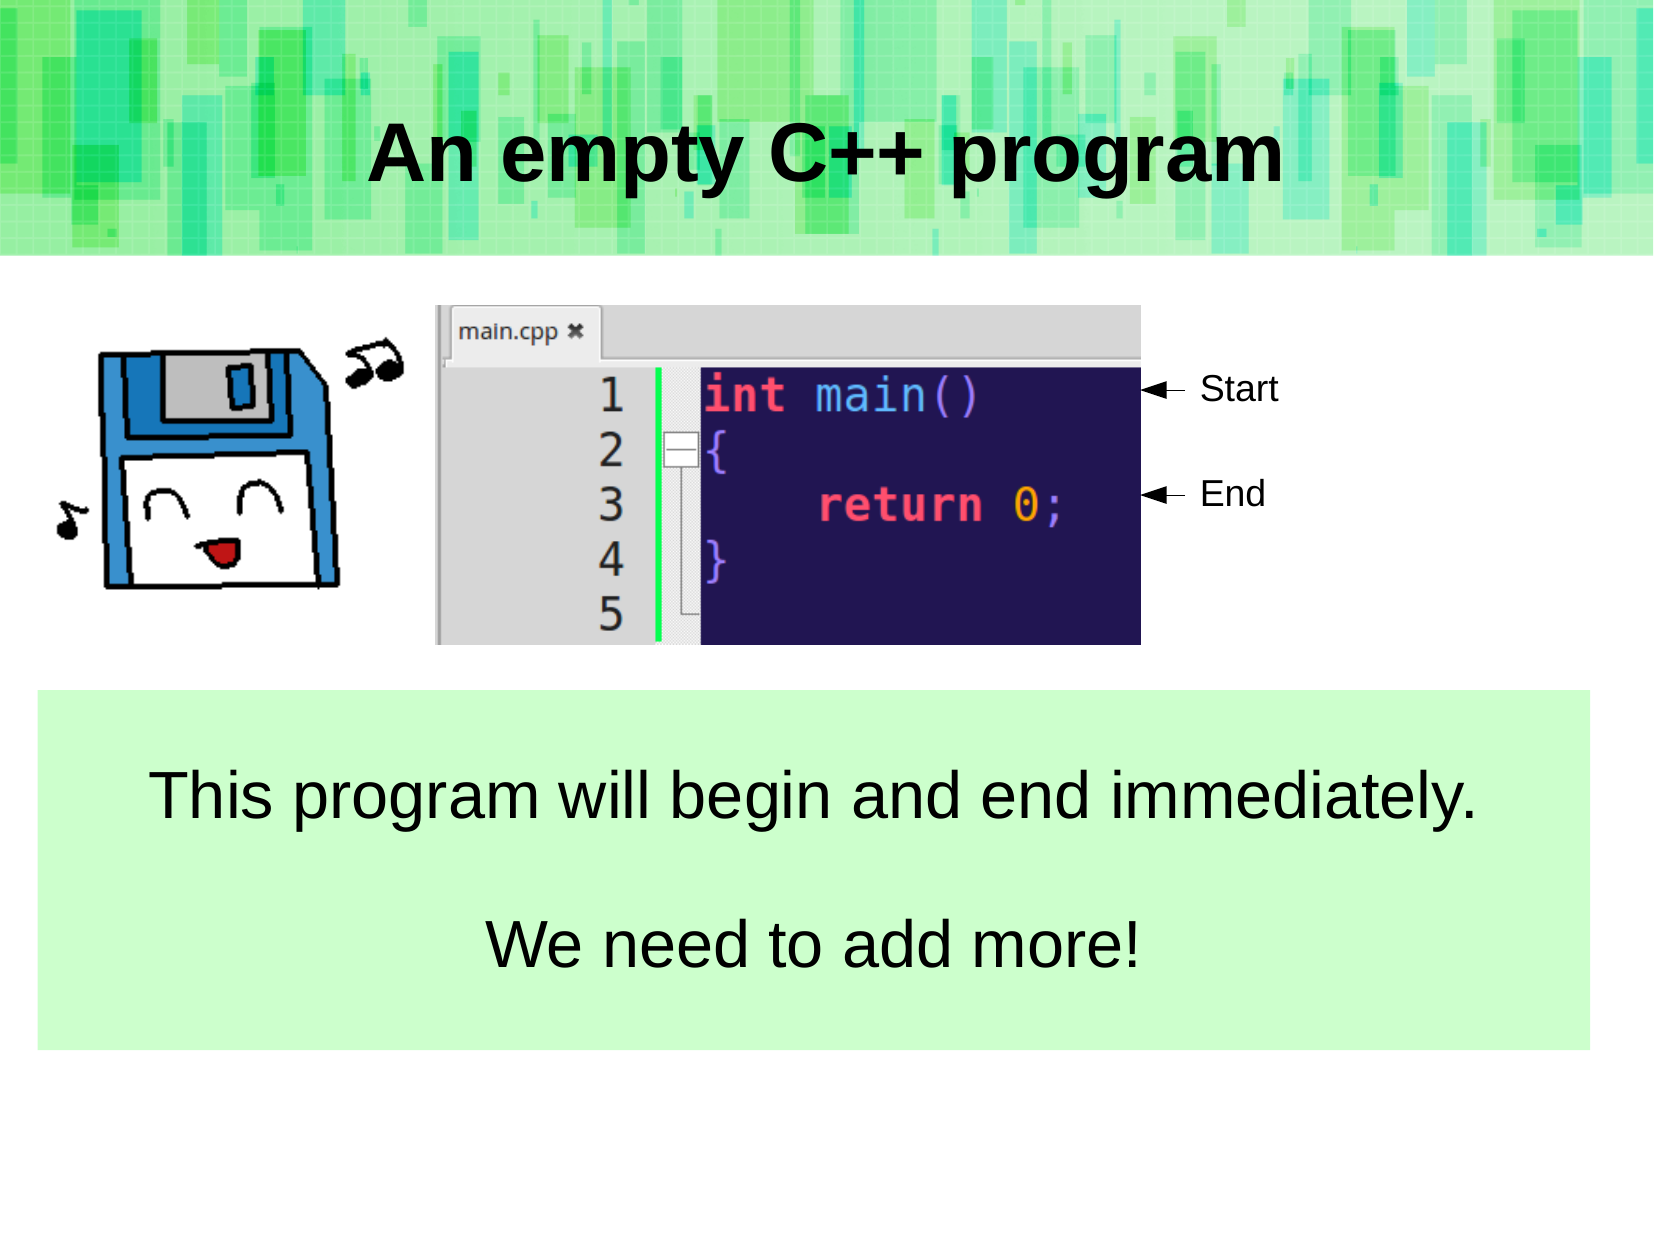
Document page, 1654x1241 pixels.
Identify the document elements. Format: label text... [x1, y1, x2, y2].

text_box This program will begin and end immediately. We need to add more! [37, 690, 1591, 1051]
picture [0, 0, 1654, 1241]
text_box Start [1185, 360, 1621, 417]
text_box End [1185, 465, 1621, 522]
title An empty C++ program [82, 49, 1571, 257]
